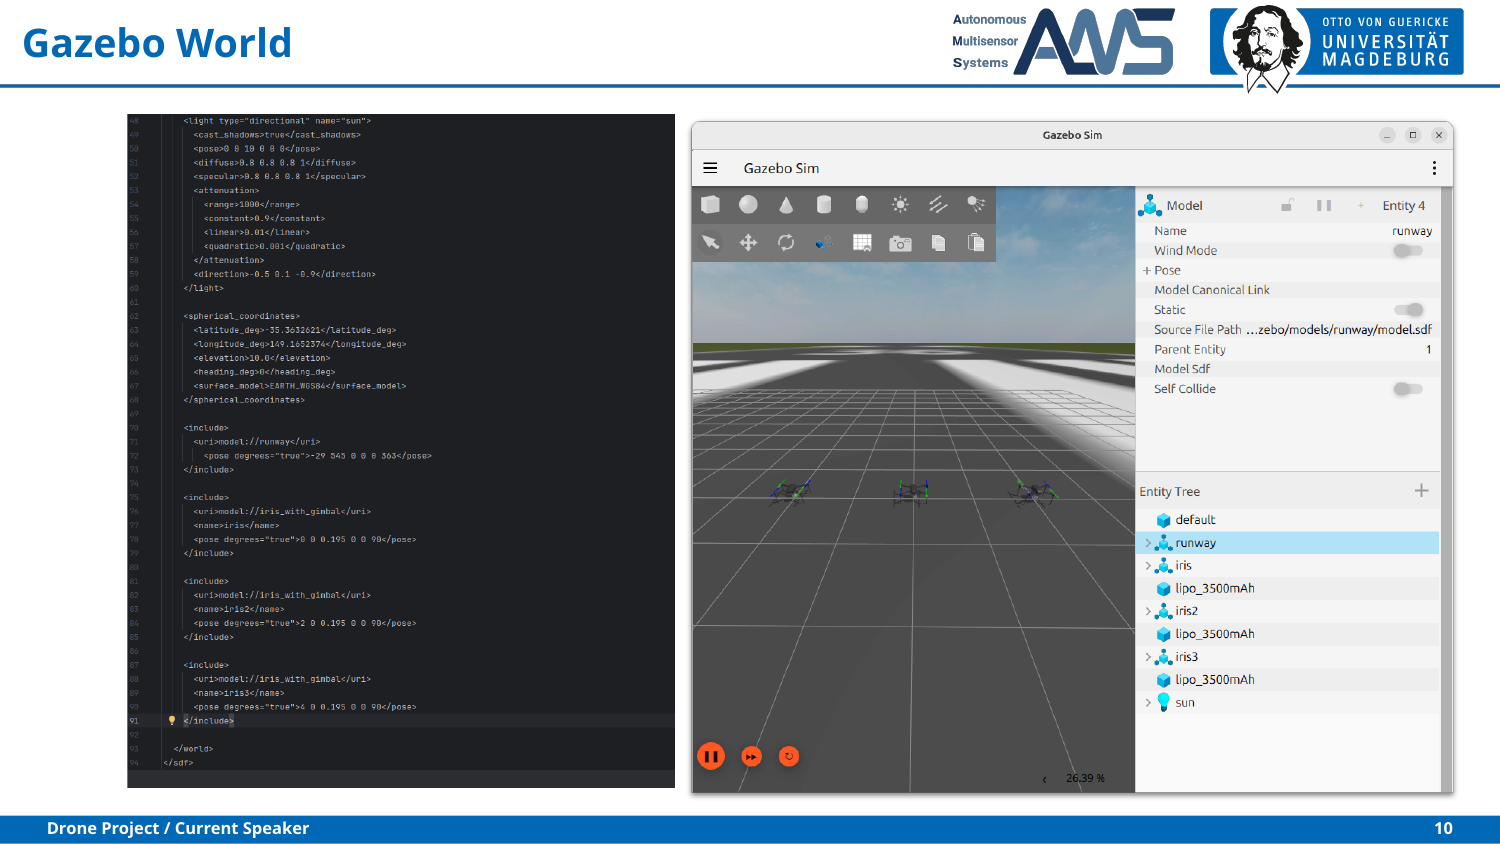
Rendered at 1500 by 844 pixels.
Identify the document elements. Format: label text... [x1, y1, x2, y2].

picture [681, 112, 1463, 805]
picture [0, 0, 1500, 103]
title Gazebo World [0, 0, 943, 86]
picture [127, 114, 676, 788]
